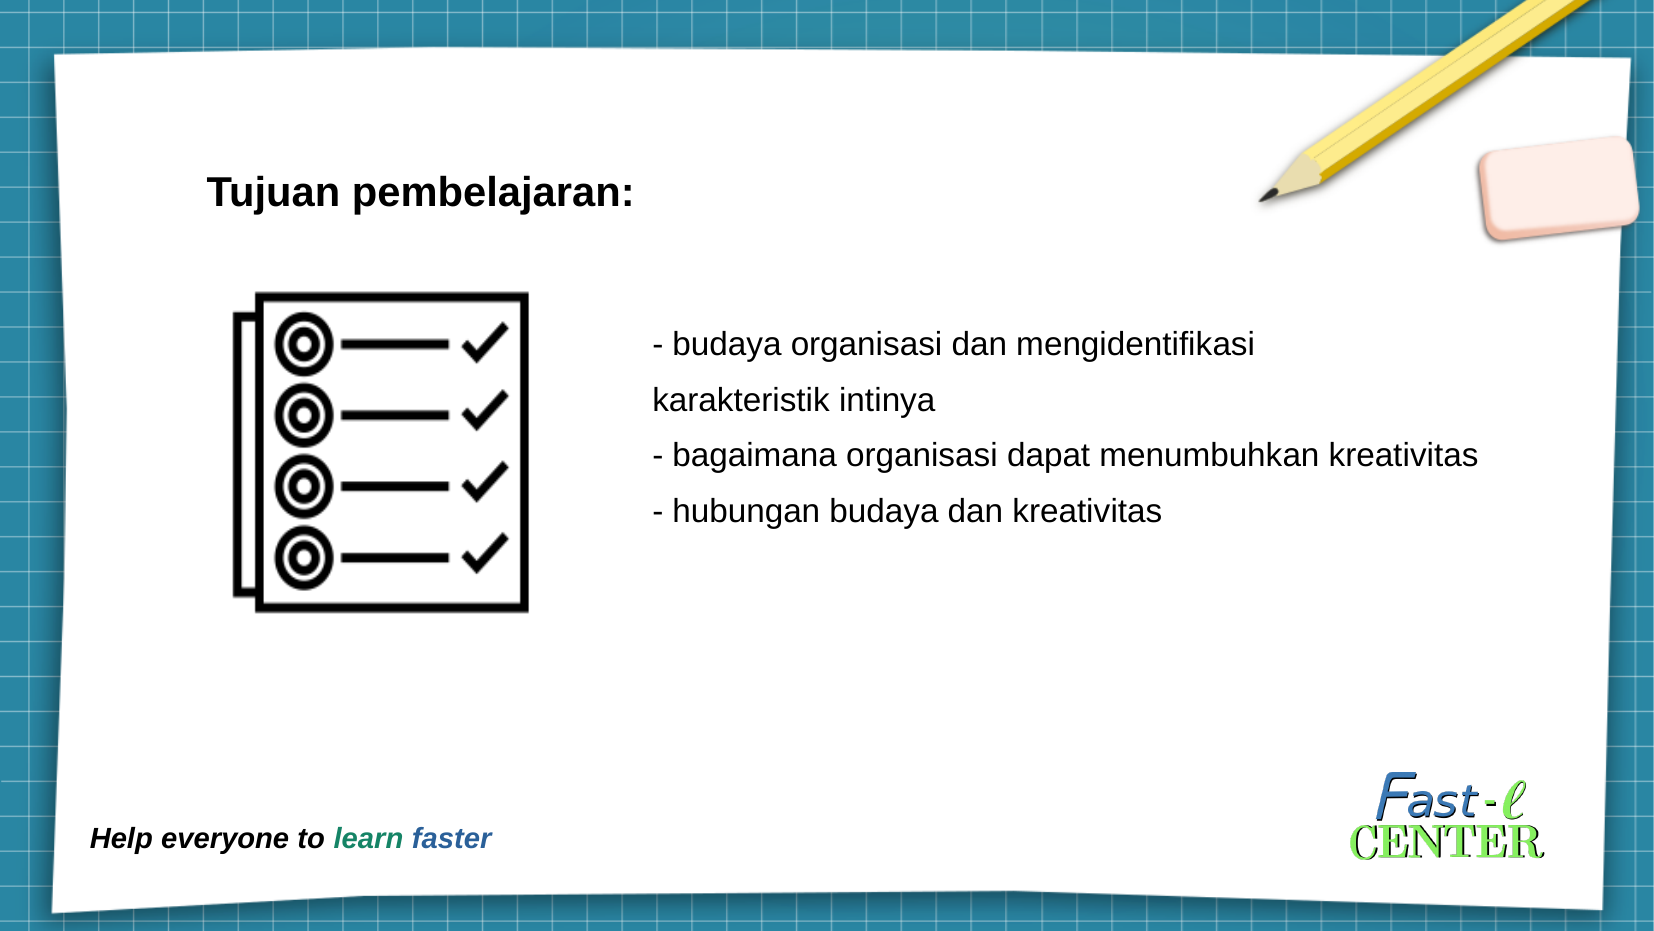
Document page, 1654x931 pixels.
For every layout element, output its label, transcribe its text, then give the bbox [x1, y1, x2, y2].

text_box - budaya organisasi dan mengidentifikasi karakteristik intinya - bagaimana organisasi dapat menumbuhkan kreativitas - hubungan budaya dan kreativitas [637, 300, 1495, 612]
text_box Help everyone to learn faster [75, 814, 507, 863]
picture [0, 0, 1654, 931]
text_box Tujuan pembelajaran: [191, 160, 676, 226]
